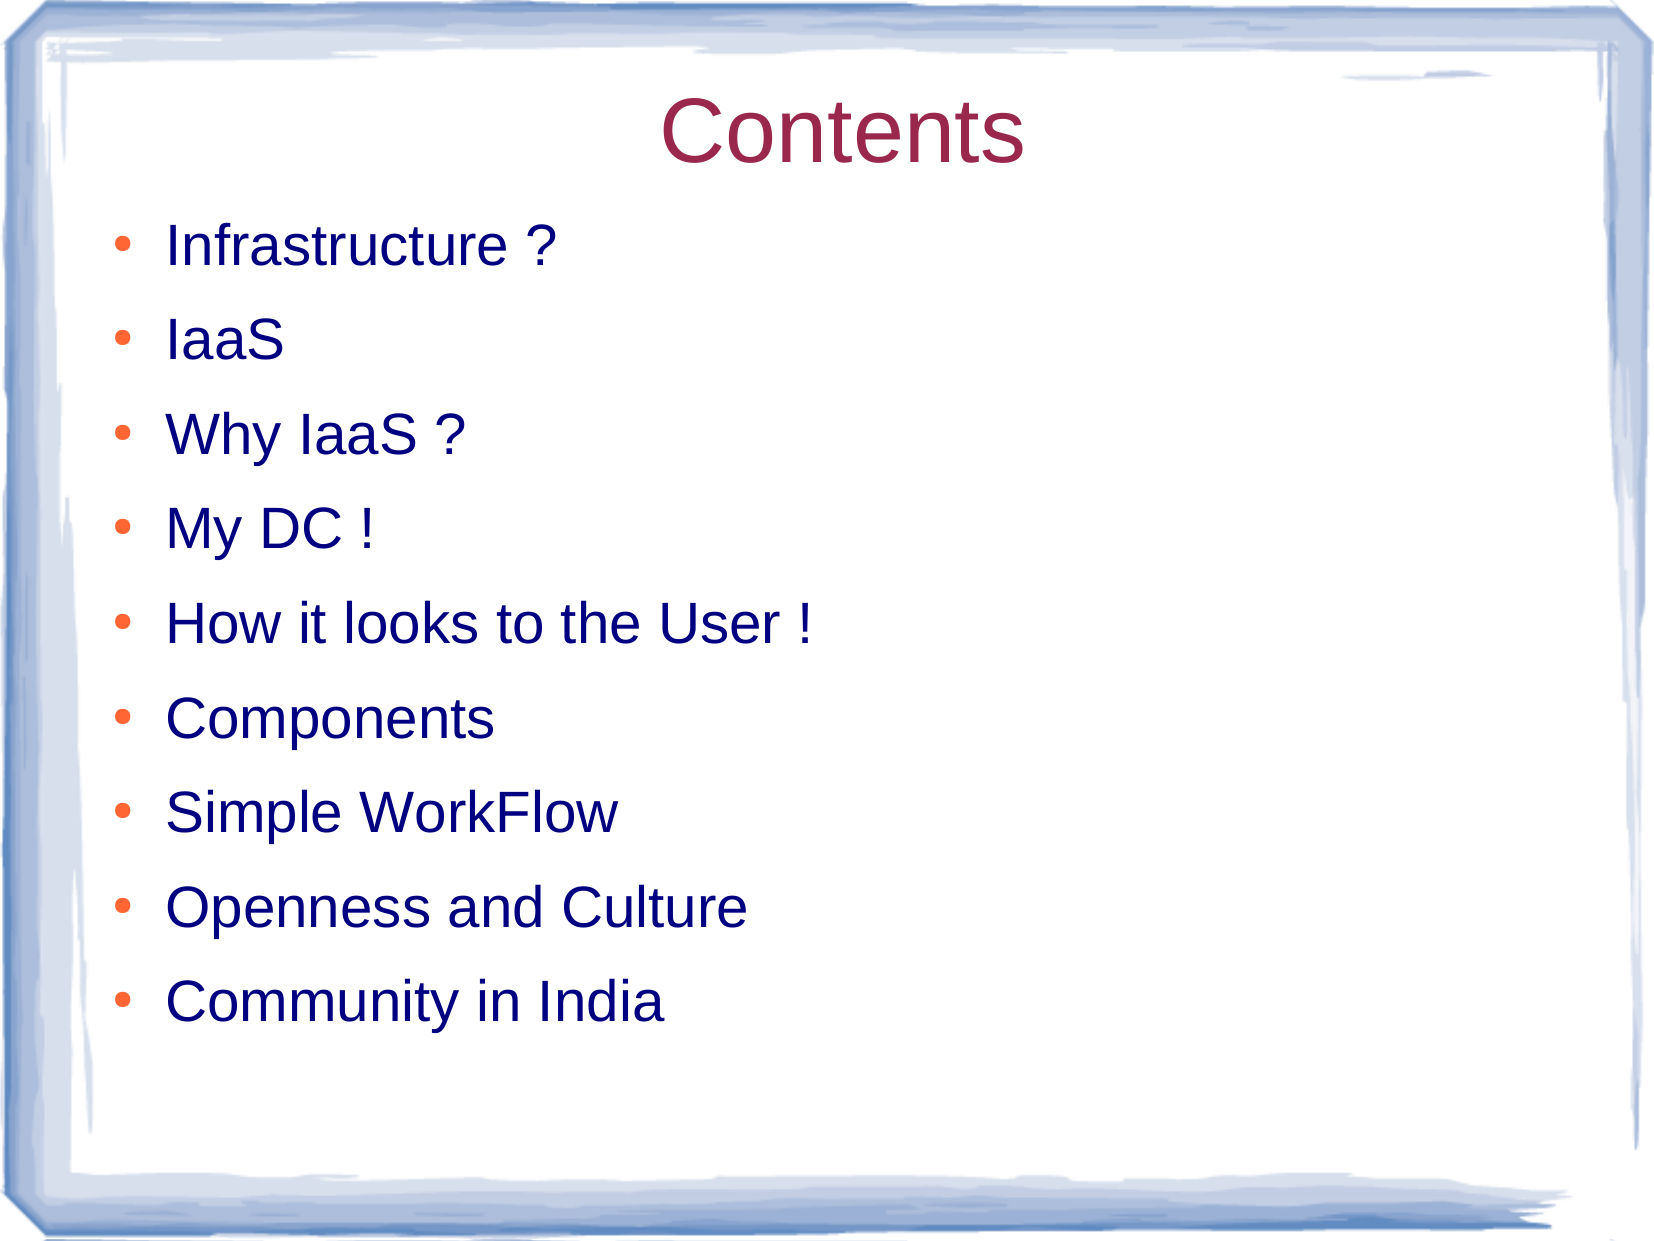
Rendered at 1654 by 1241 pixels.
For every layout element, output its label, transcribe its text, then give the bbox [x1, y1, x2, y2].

list Infrastructure ? IaaS Why IaaS ? My DC ! How it looks to the User ! Components Simple WorkFlow Openness and Culture Community in India [94, 212, 1548, 1129]
title Contents [82, 49, 1571, 213]
picture [0, 0, 1654, 1241]
